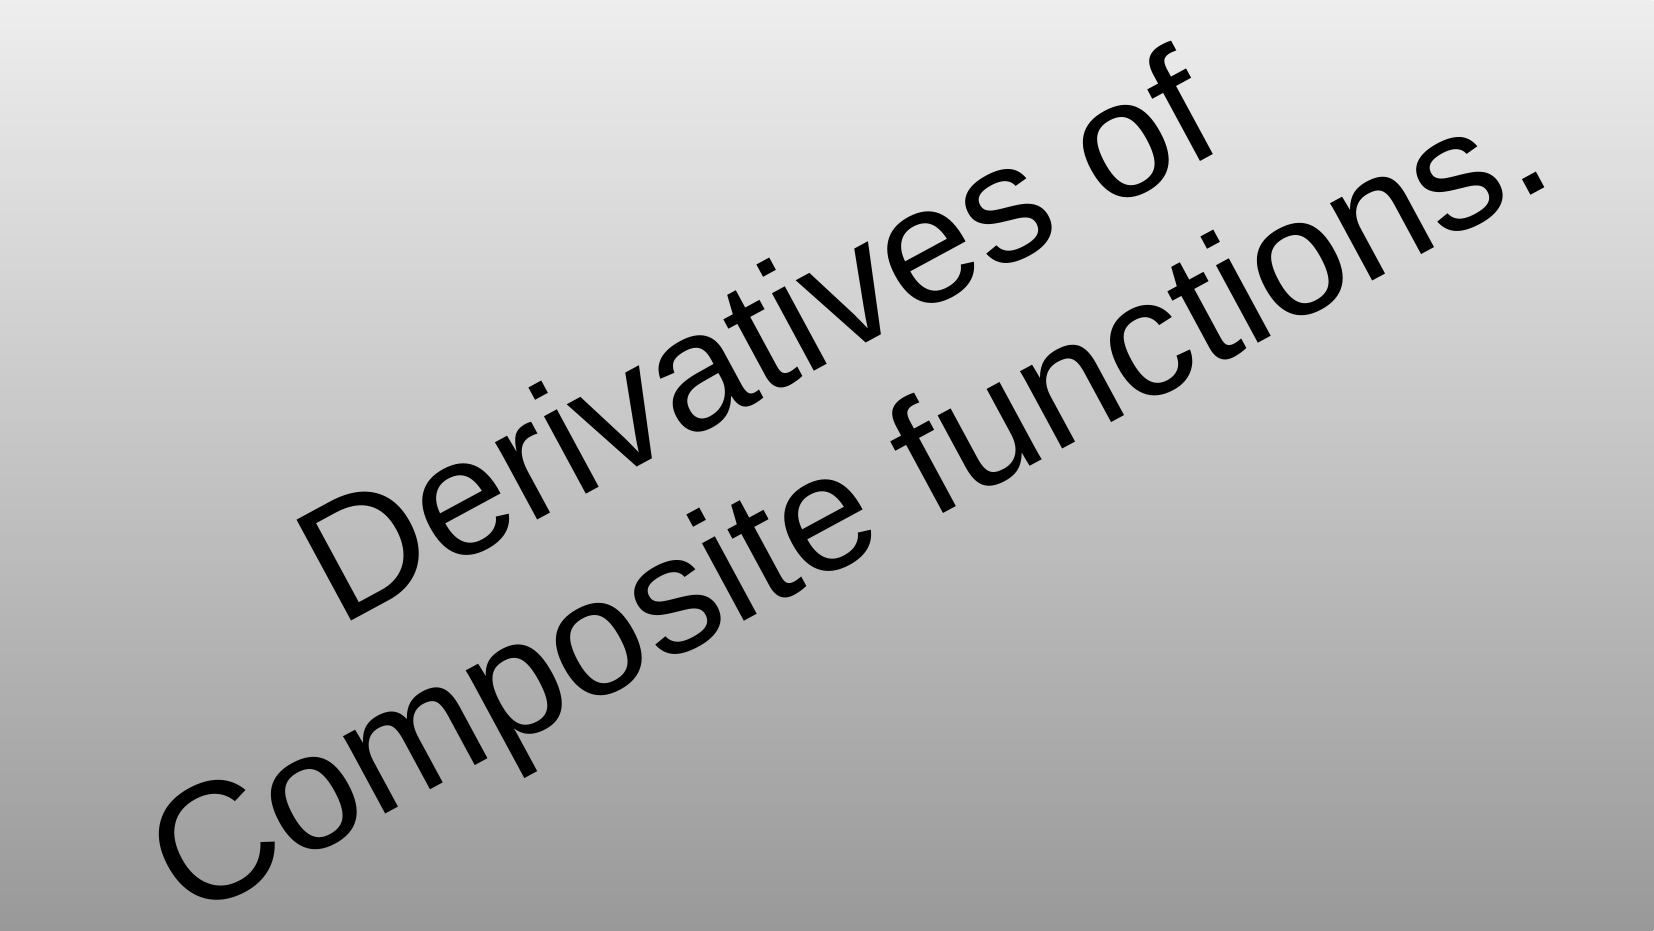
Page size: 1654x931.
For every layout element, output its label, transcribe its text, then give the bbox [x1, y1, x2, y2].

title Derivatives of Composite functions. [0, 0, 1622, 931]
